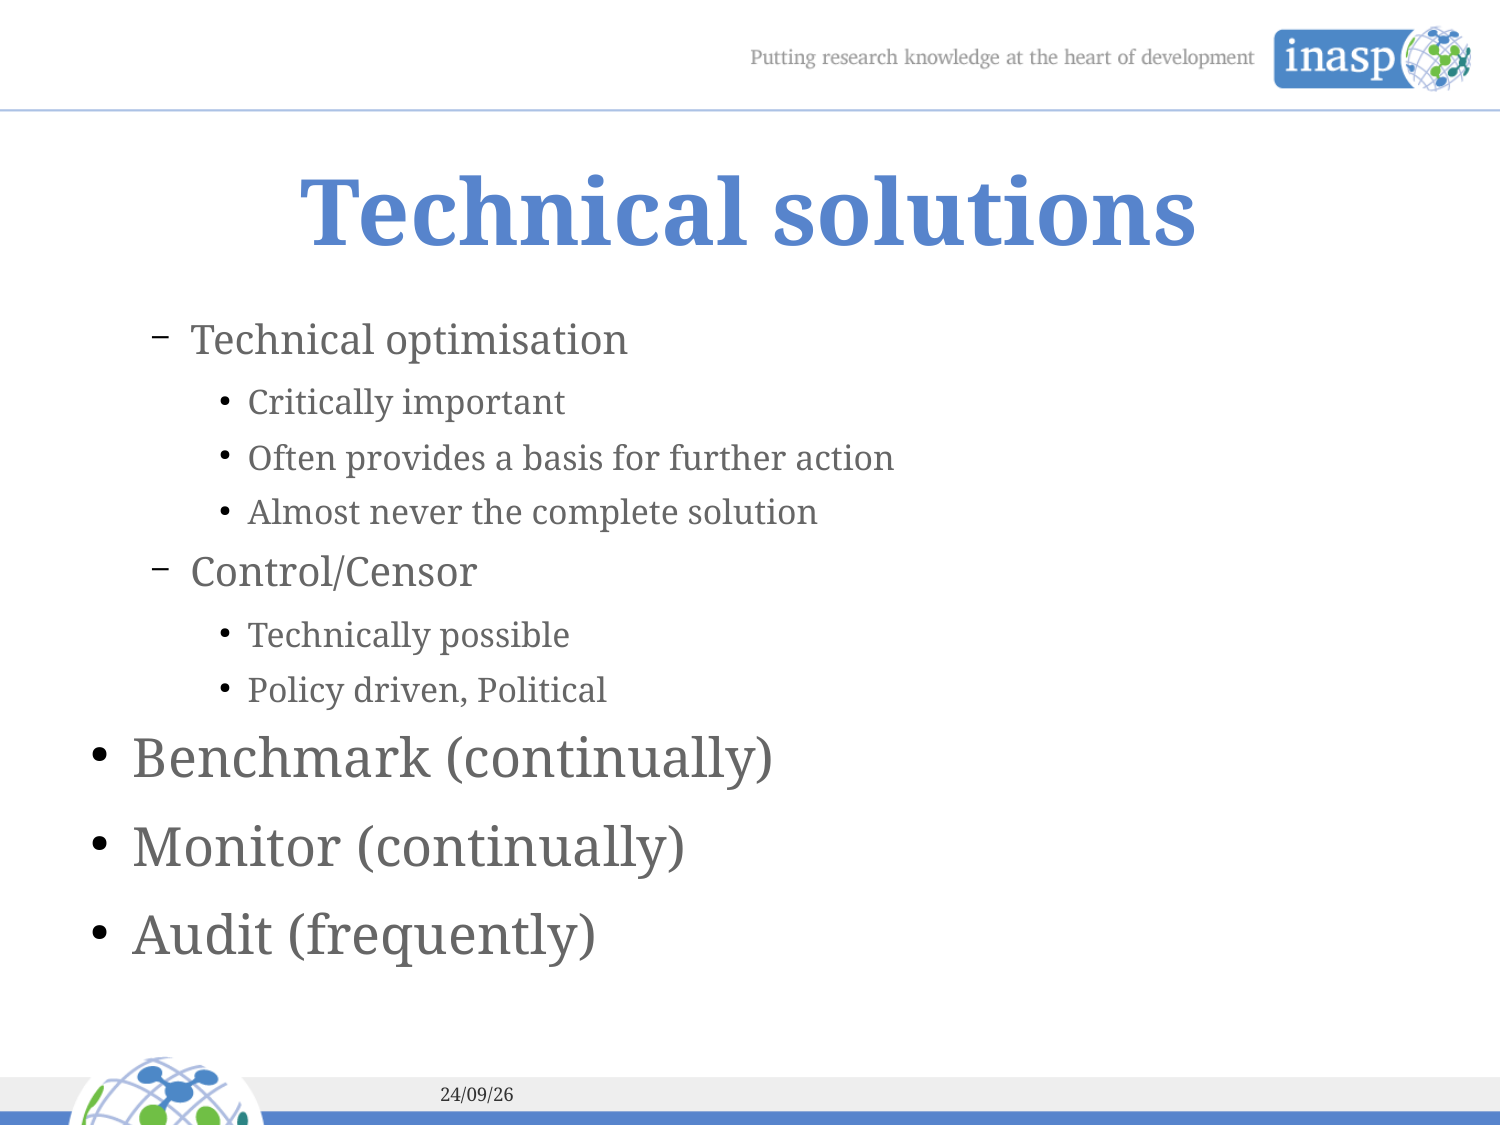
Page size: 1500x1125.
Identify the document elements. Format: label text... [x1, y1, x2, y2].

list Technical optimisation Critically important Often provides a basis for further action Almost never the complete solution Control/Censor Technically possible Policy driven, Political Benchmark (continually) Monitor (continually) Audit (frequently) [75, 313, 1426, 967]
title Technical solutions [75, 129, 1426, 313]
picture [0, 0, 1500, 1125]
